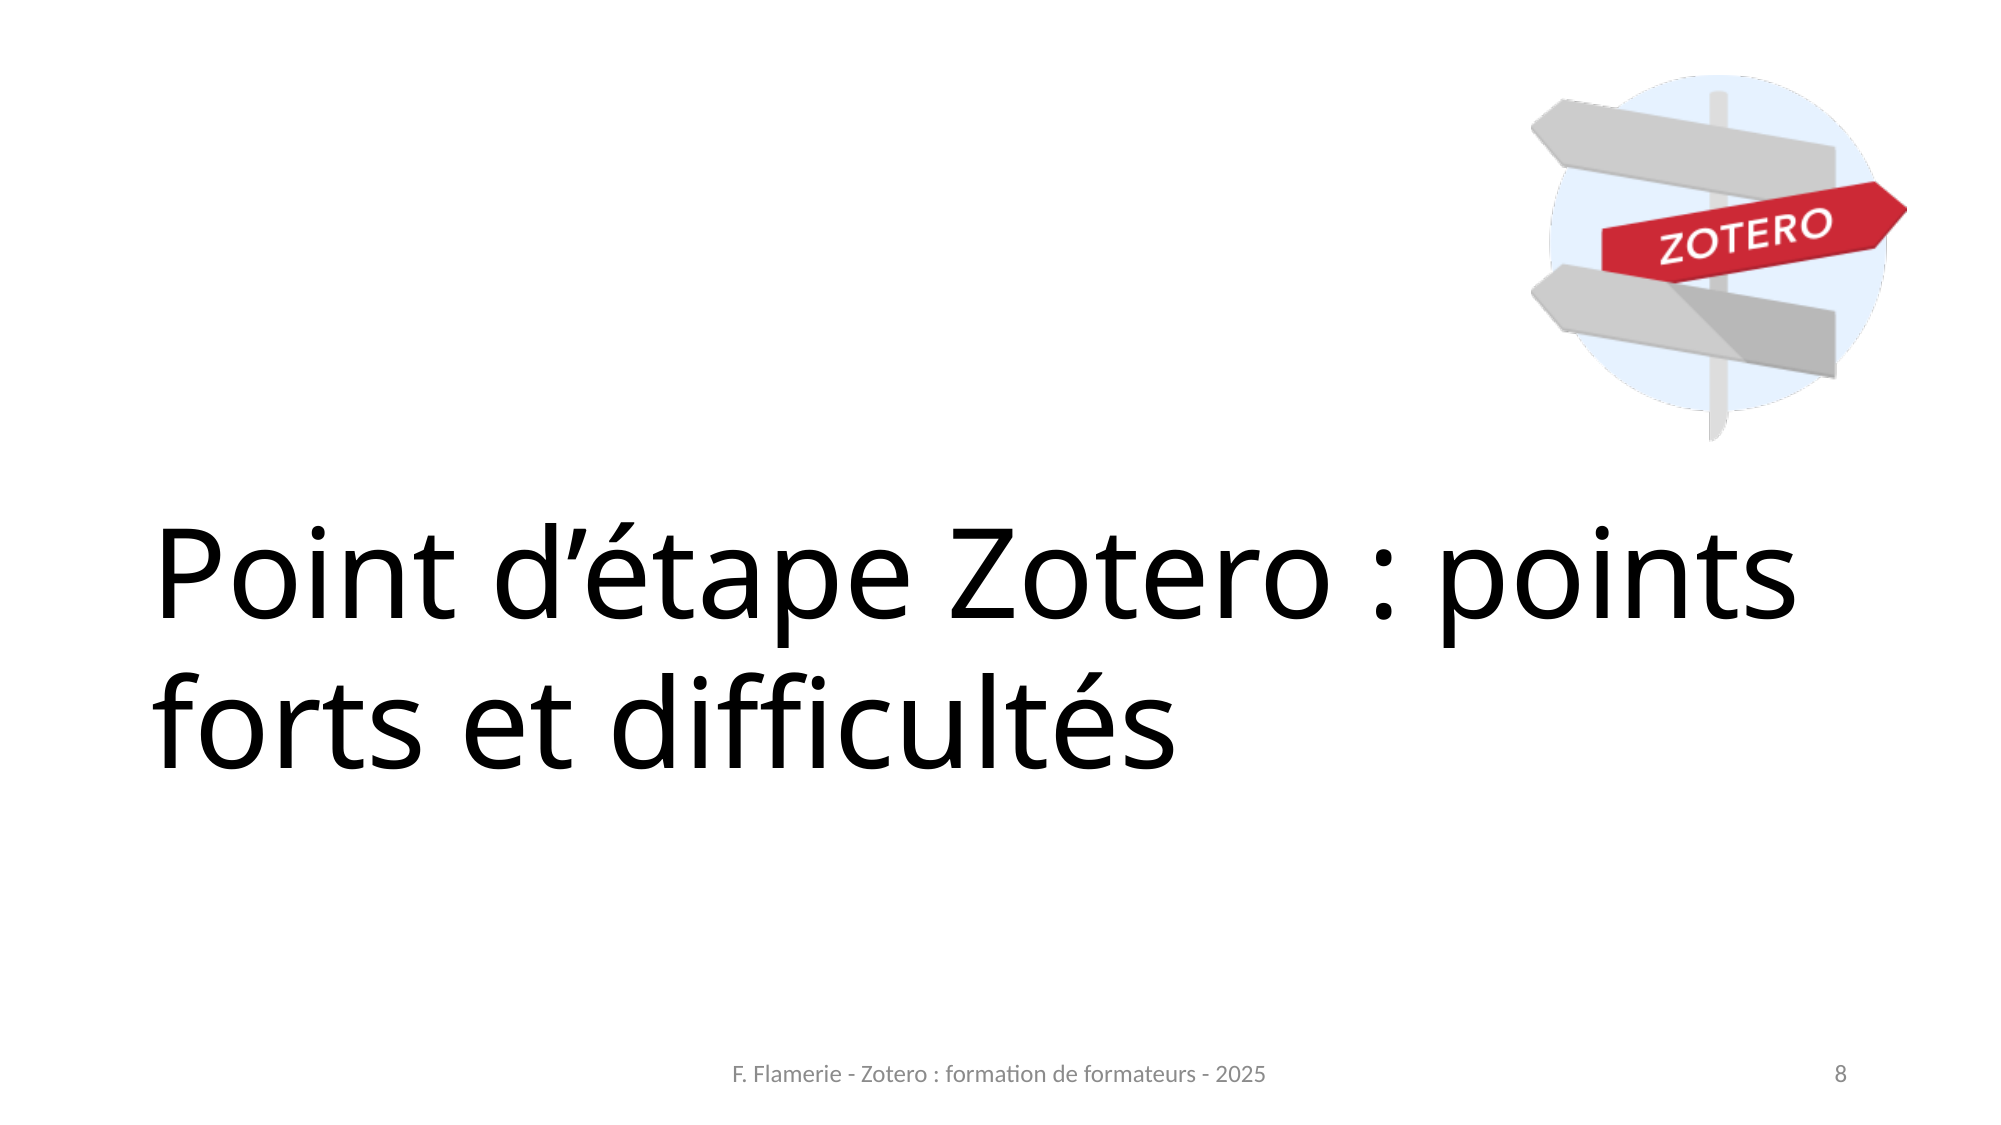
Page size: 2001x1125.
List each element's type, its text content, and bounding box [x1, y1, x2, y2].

picture [1531, 75, 1907, 442]
title Point d’étape Zotero : points forts et difficultés [136, 333, 1862, 801]
